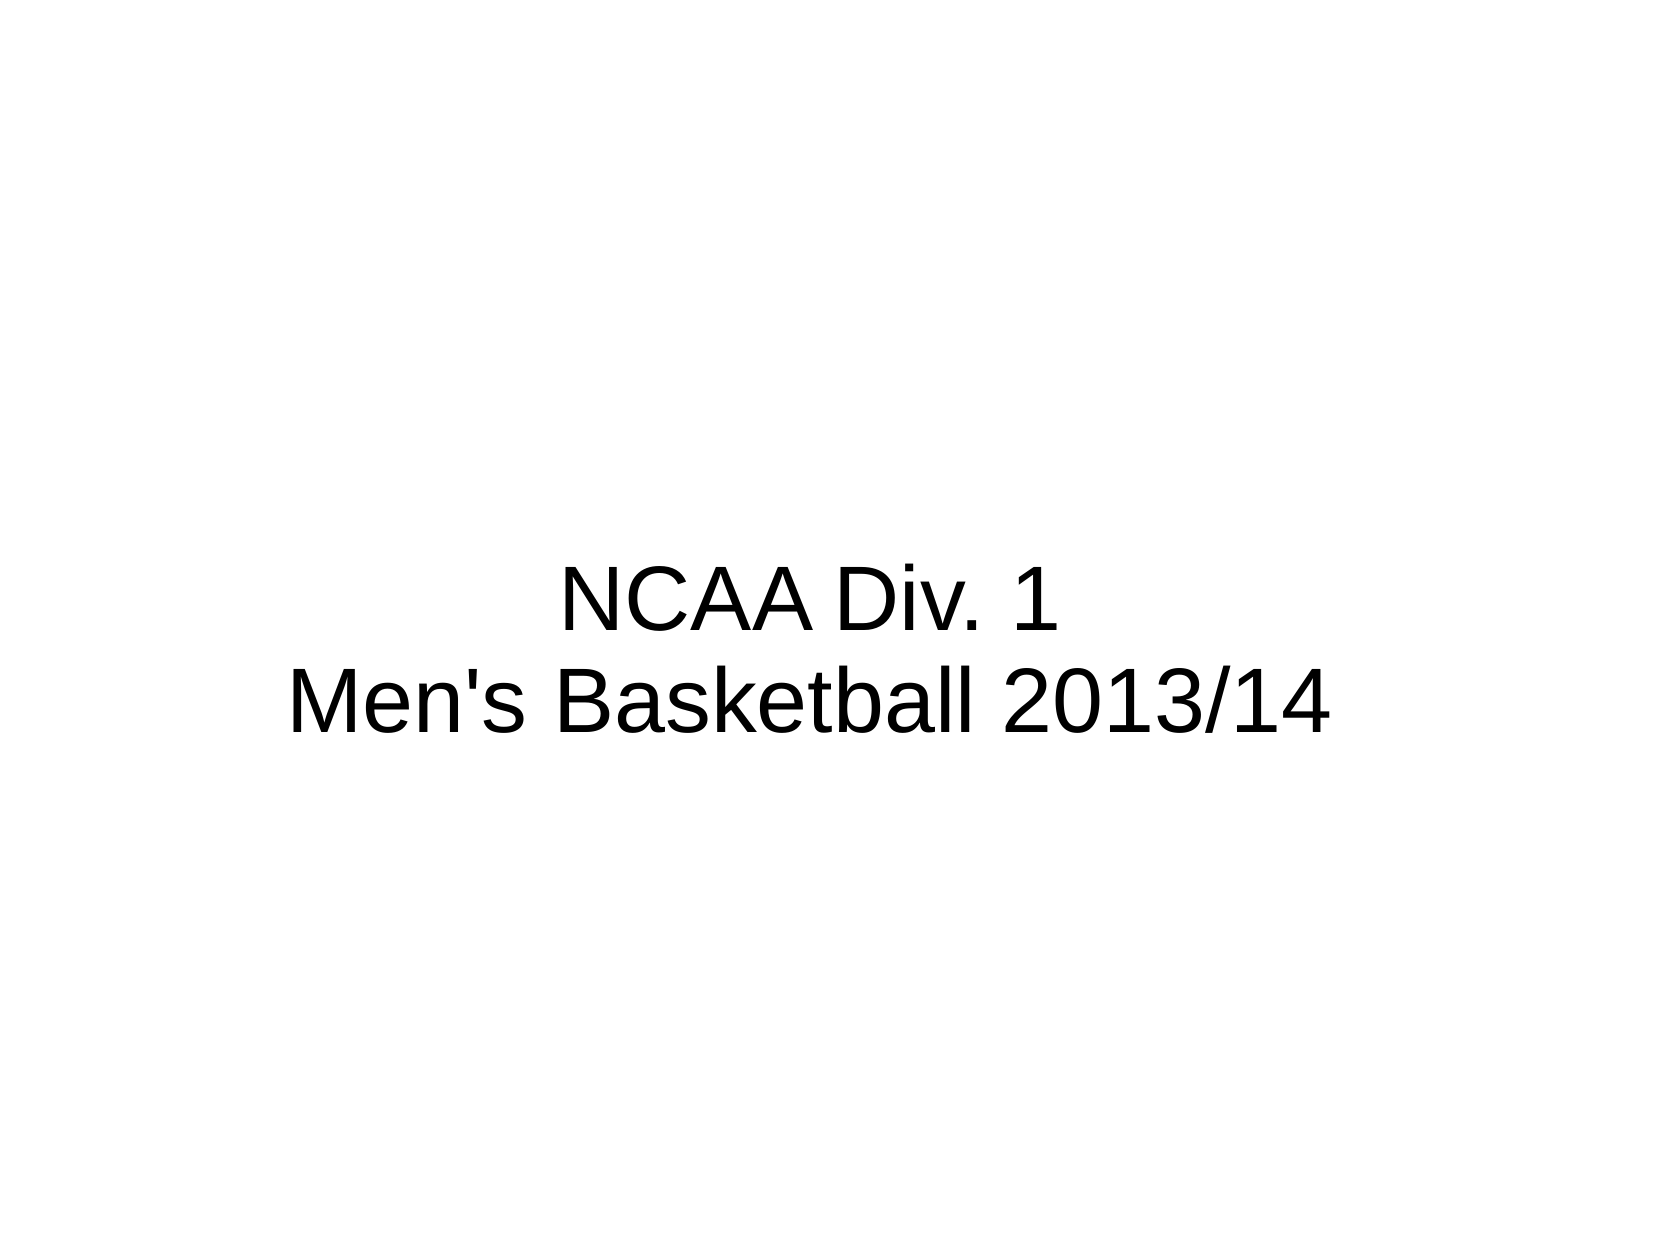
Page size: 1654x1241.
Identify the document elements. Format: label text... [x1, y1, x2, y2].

subtitle NCAA Div. 1 Men's Basketball 2013/14 [82, 290, 1538, 1010]
